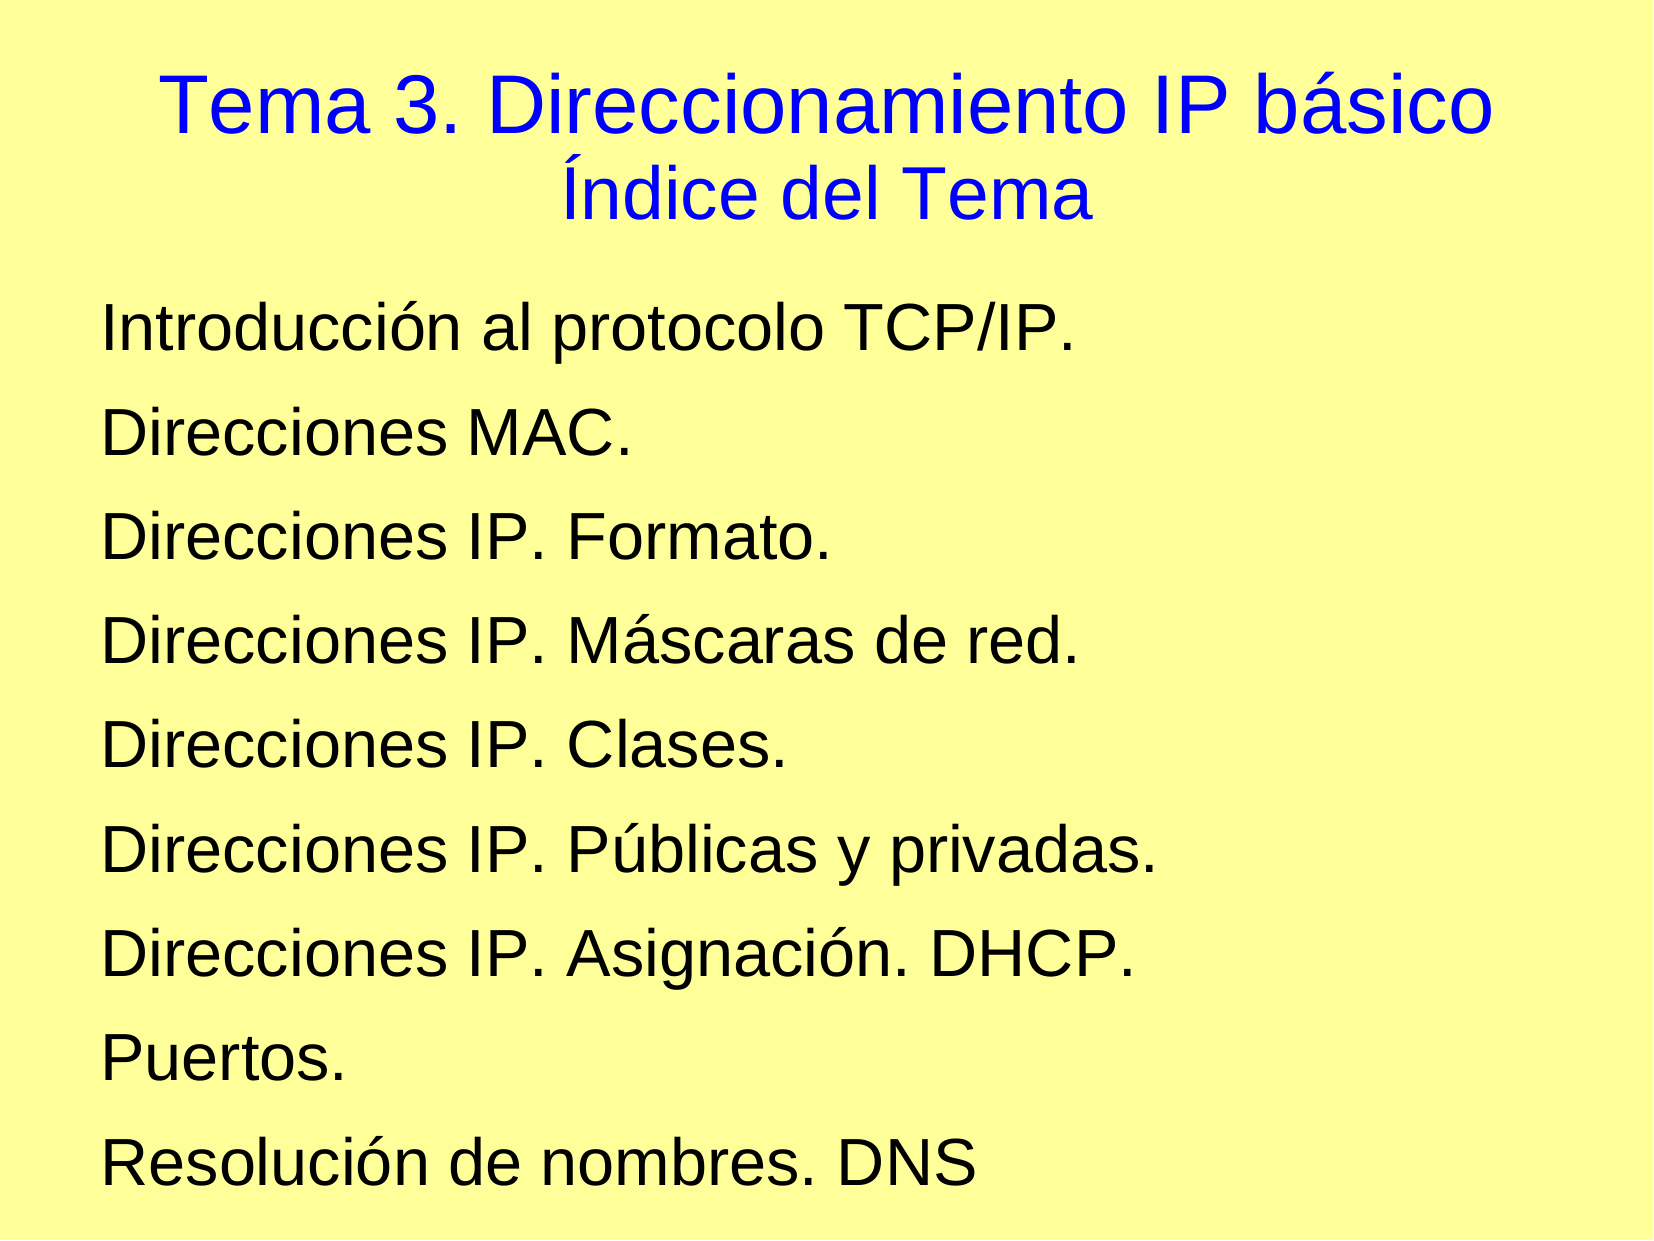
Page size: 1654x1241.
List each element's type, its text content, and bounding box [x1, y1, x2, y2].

title Tema 3. Direccionamiento IP básico Índice del Tema [82, 43, 1571, 251]
list Introducción al protocolo TCP/IP. Direcciones MAC. Direcciones IP. Formato. Direcciones IP. Máscaras de red. Direcciones IP. Clases. Direcciones IP. Públicas y privadas. Direcciones IP. Asignación. DHCP. Puertos. Resolución de nombres. DNS [82, 290, 1571, 1200]
